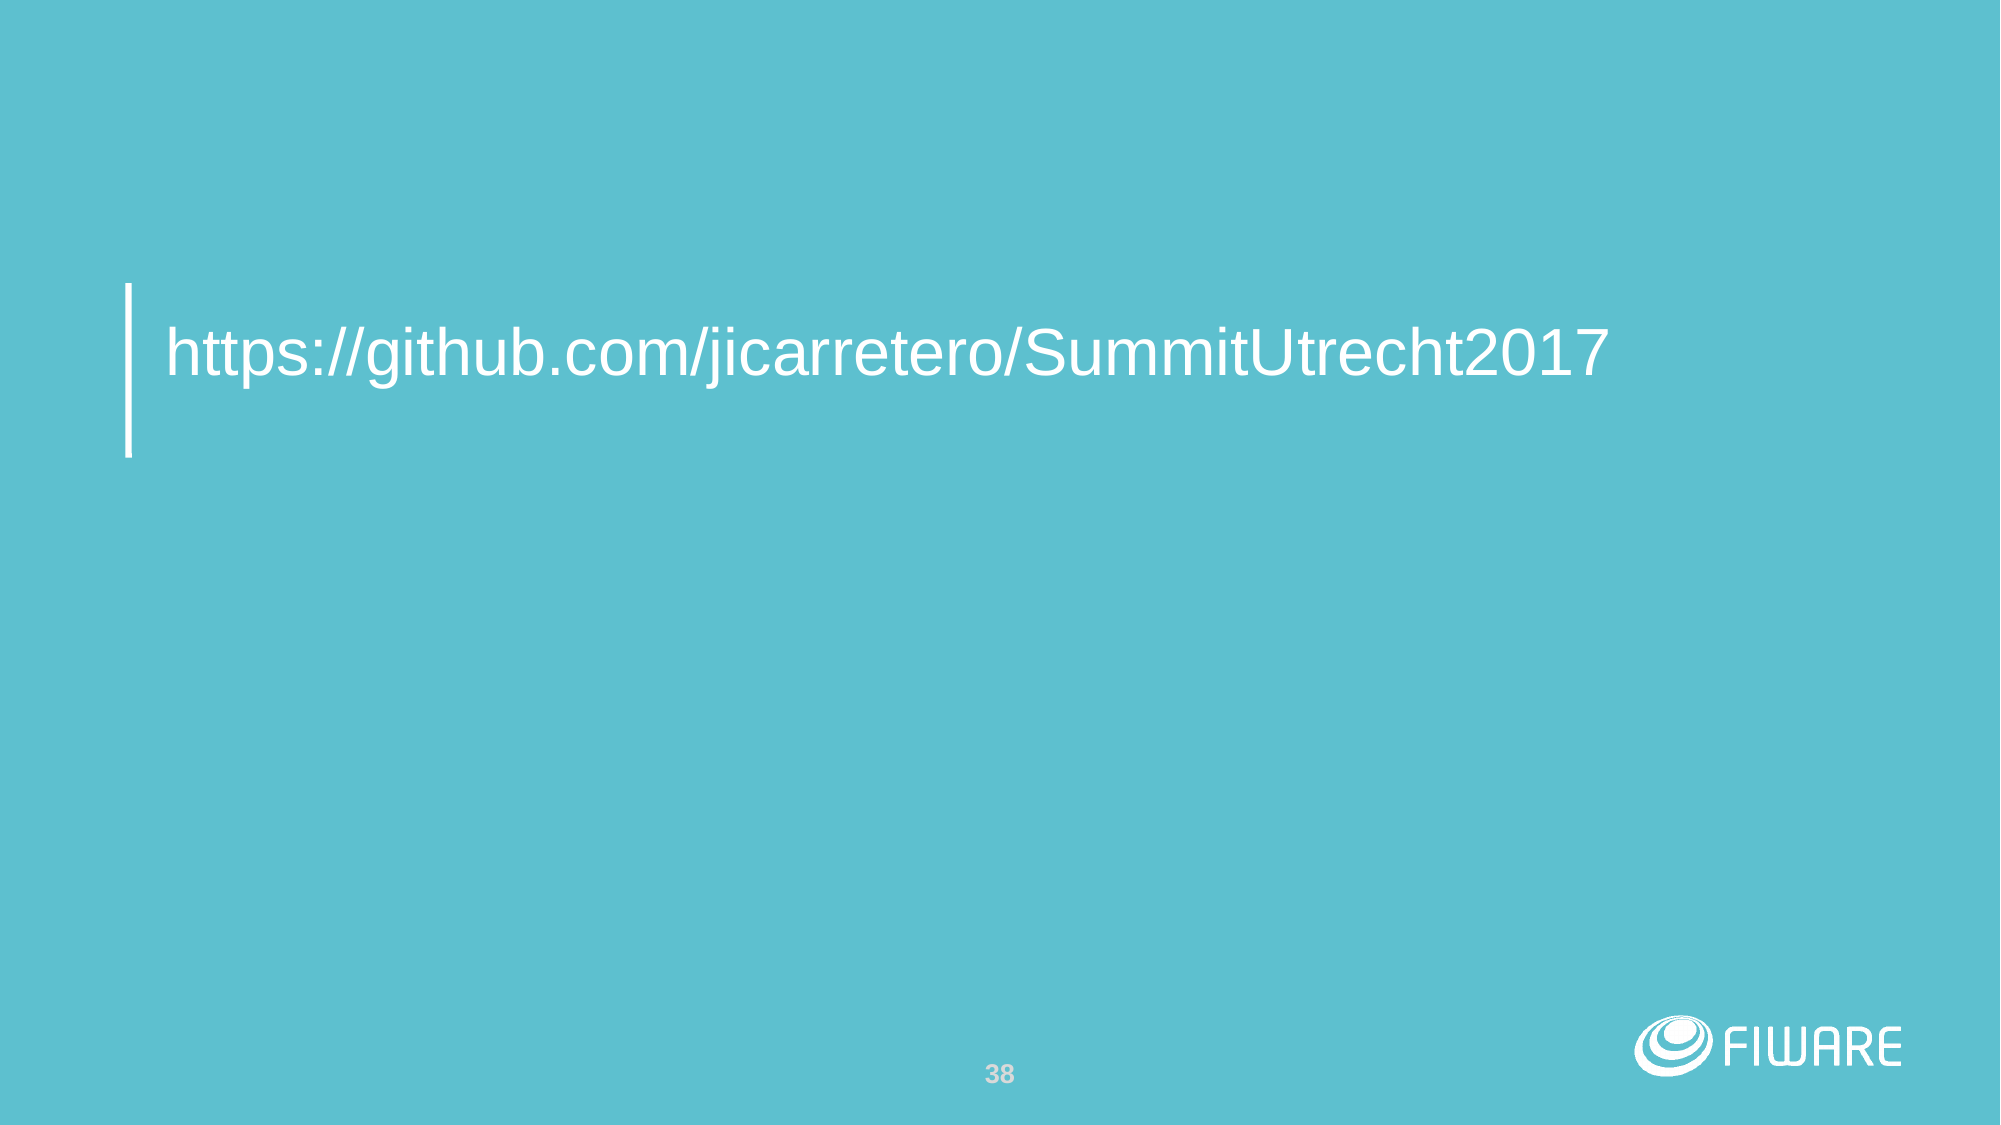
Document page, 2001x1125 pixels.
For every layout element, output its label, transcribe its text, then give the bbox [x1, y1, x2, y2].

picture [1620, 996, 1919, 1090]
title [150, 277, 1850, 453]
slide_number <número> [887, 1042, 1113, 1103]
text_box https://github.com/jicarretero/SummitUtrecht2017 [165, 314, 1652, 390]
